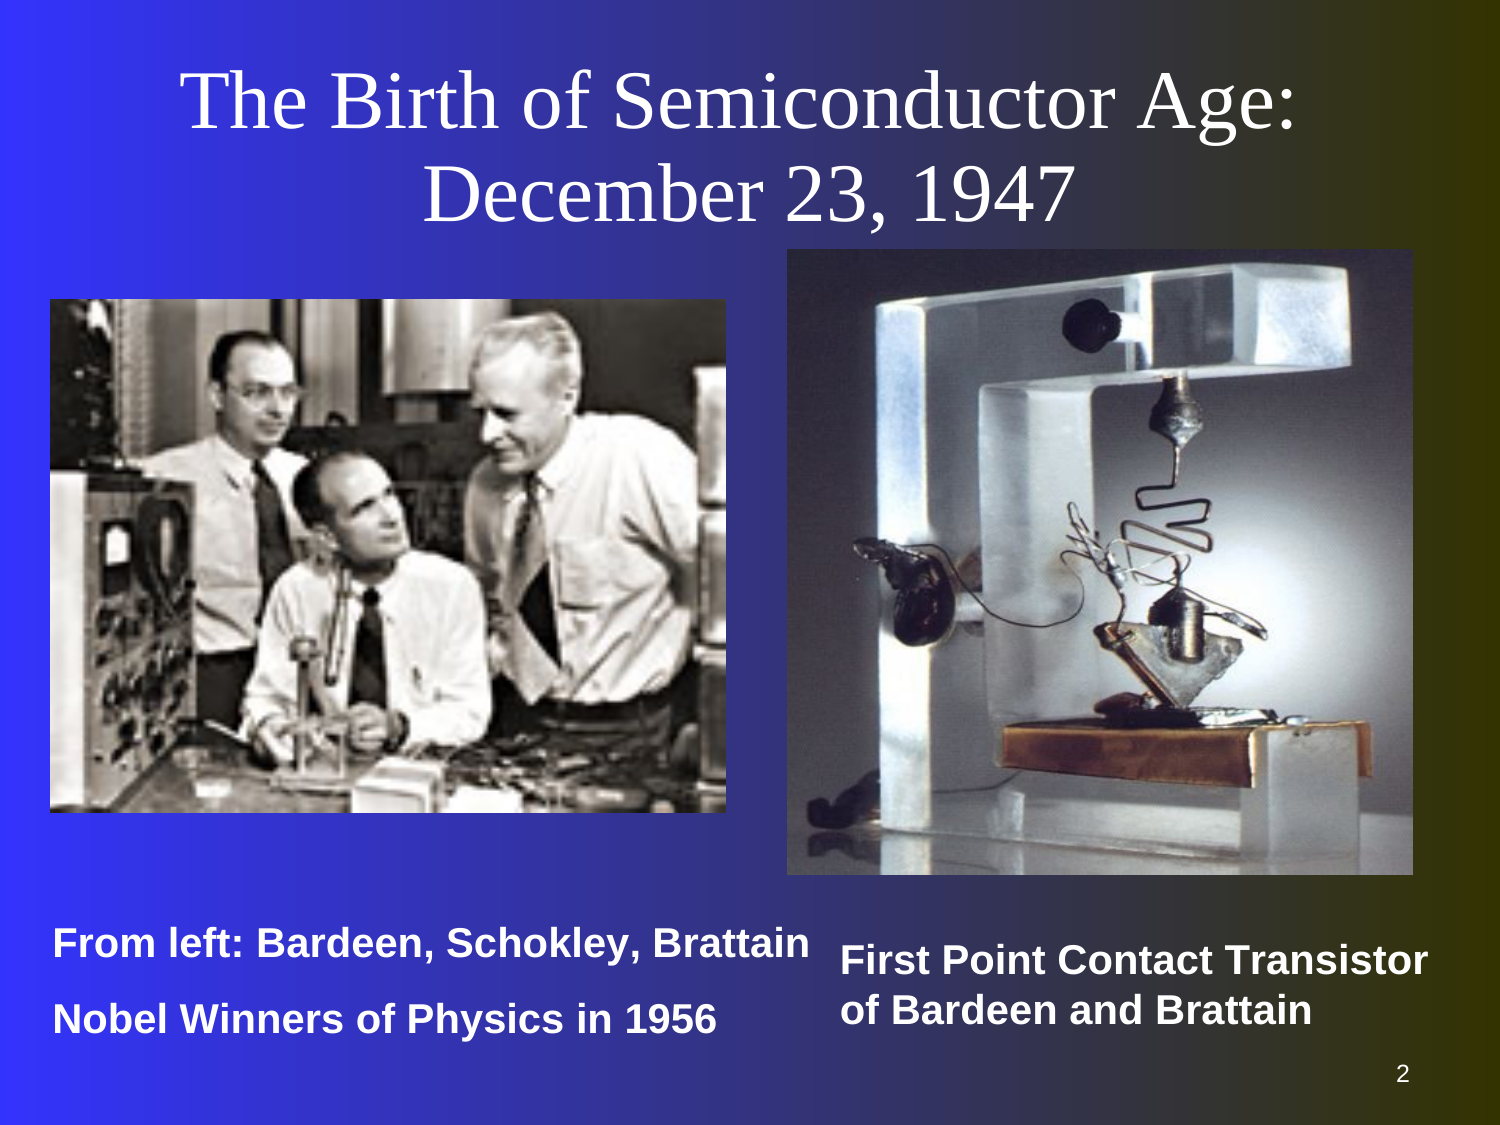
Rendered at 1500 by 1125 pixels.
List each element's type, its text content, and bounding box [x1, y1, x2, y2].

picture [50, 299, 726, 813]
text_box From left: Bardeen, Schokley, Brattain Nobel Winners of Physics in 1956 [37, 908, 830, 1050]
text_box <number> [1074, 1042, 1426, 1103]
picture [787, 249, 1413, 876]
text_box The Birth of Semiconductor Age: December 23, 1947 [50, 37, 1451, 235]
text_box First Point Contact Transistor of Bardeen and Brattain [824, 924, 1450, 1041]
